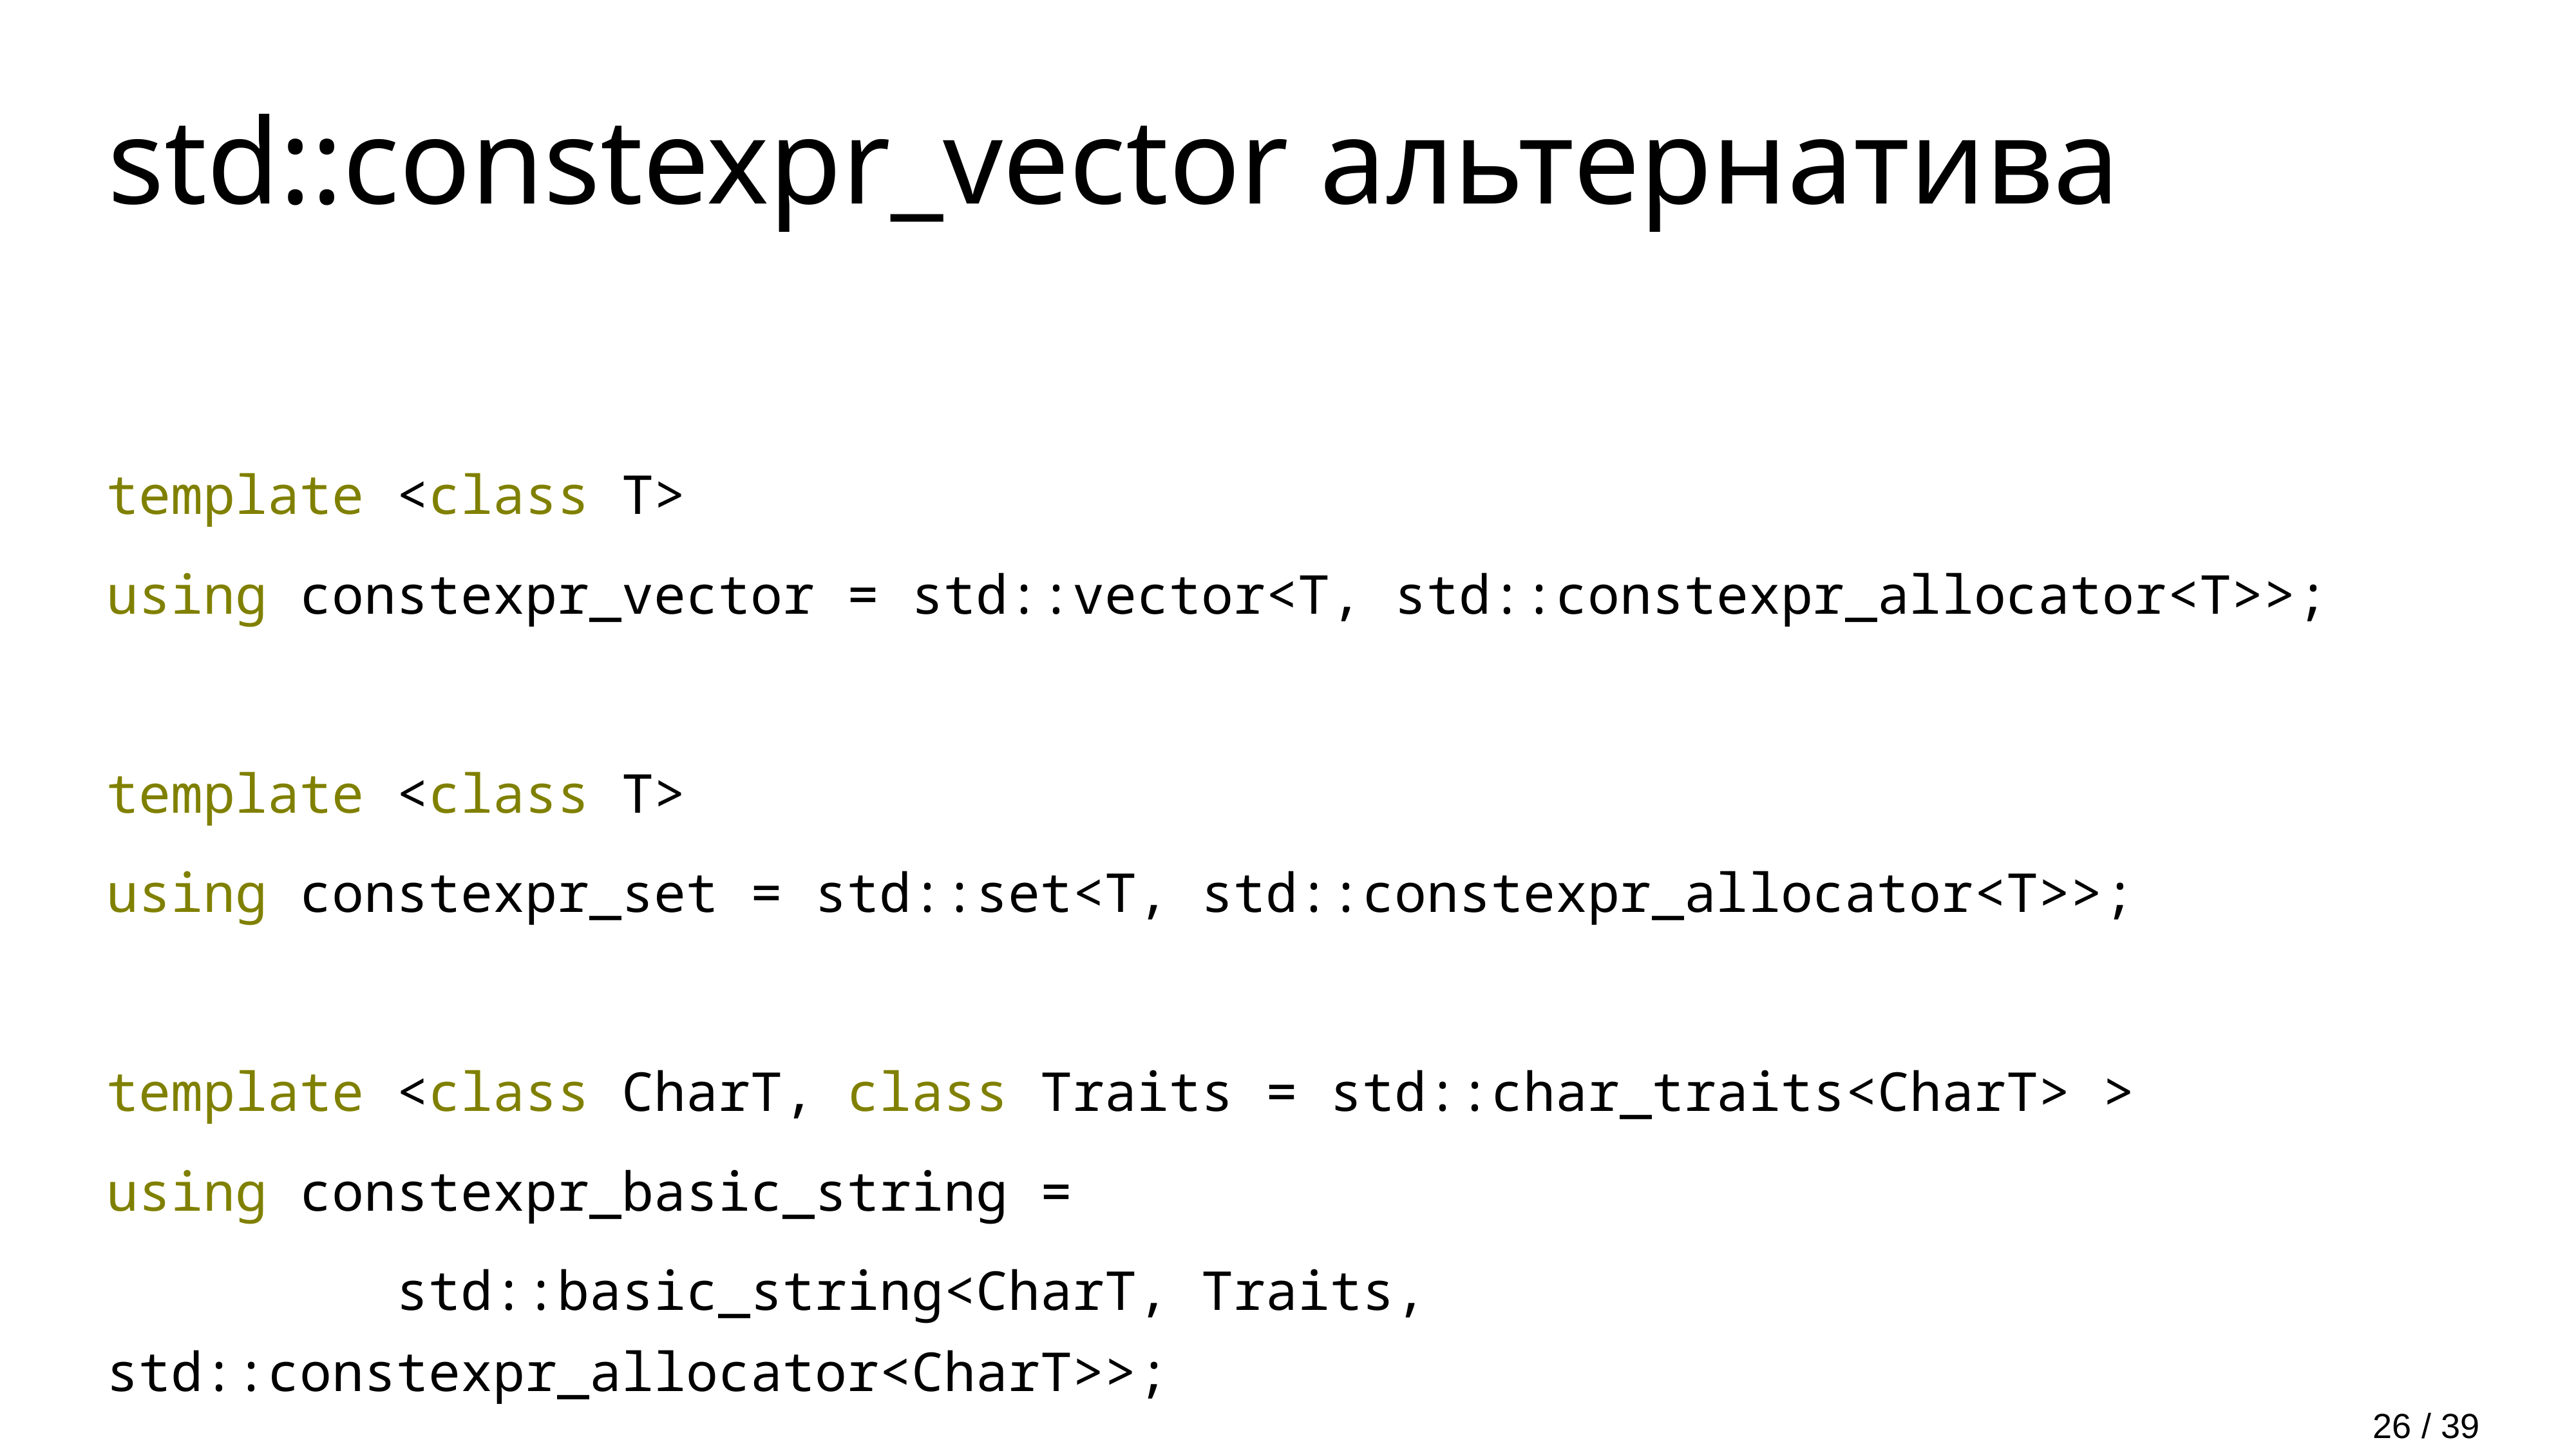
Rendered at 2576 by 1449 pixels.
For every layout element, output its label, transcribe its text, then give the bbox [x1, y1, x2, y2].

text_box <number> / 39 [2363, 1402, 2576, 1449]
title std::constexpr_vector альтернатива [108, 80, 2468, 242]
list template <class T> using constexpr_vector = std::vector<T, std::constexpr_allocator<T>>; template <class T> using constexpr_set = std::set<T, std::constexpr_allocator<T>>; template <class CharT, class Traits = std::char_traits<CharT> > using constexpr_basic_string = std::basic_string<CharT, Traits, std::constexpr_allocator<CharT>>; [0, 295, 2576, 1449]
